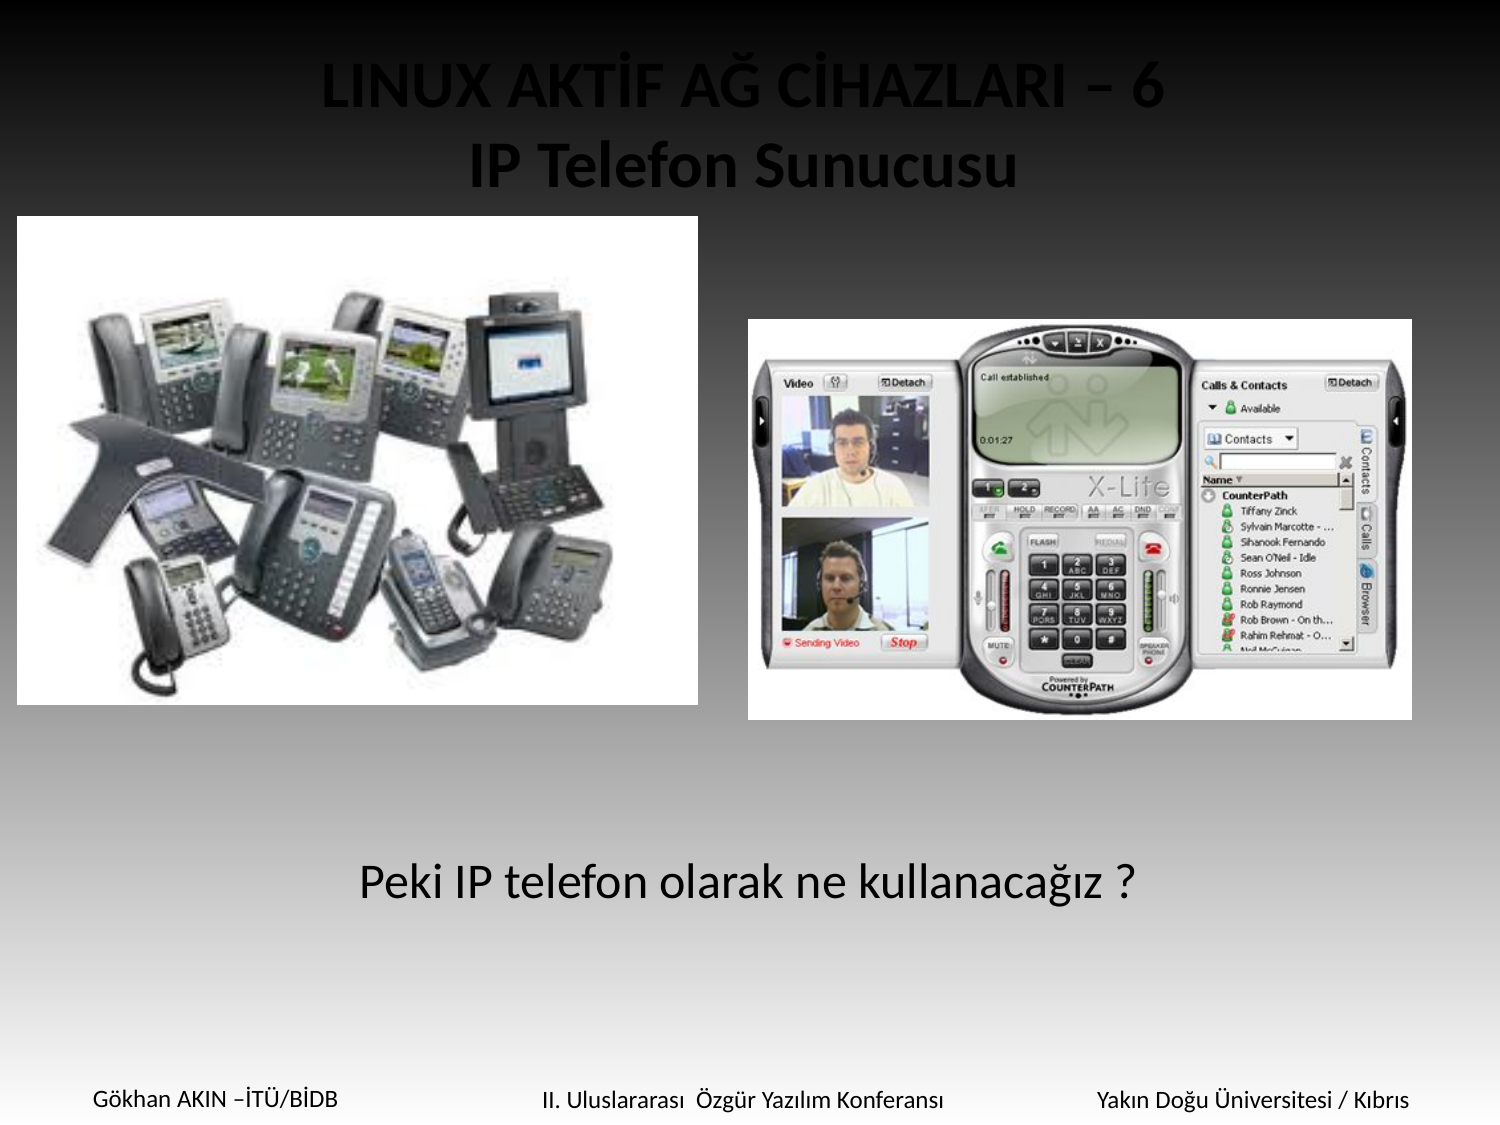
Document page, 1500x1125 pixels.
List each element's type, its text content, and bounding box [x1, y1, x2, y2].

text_box Peki IP telefon olarak ne kullanacağız ? [344, 841, 1153, 916]
text_box LINUX AKTİF AĞ CİHAZLARI – 6 IP Telefon Sunucusu [76, 33, 1412, 209]
picture [17, 216, 698, 705]
picture [748, 319, 1412, 720]
